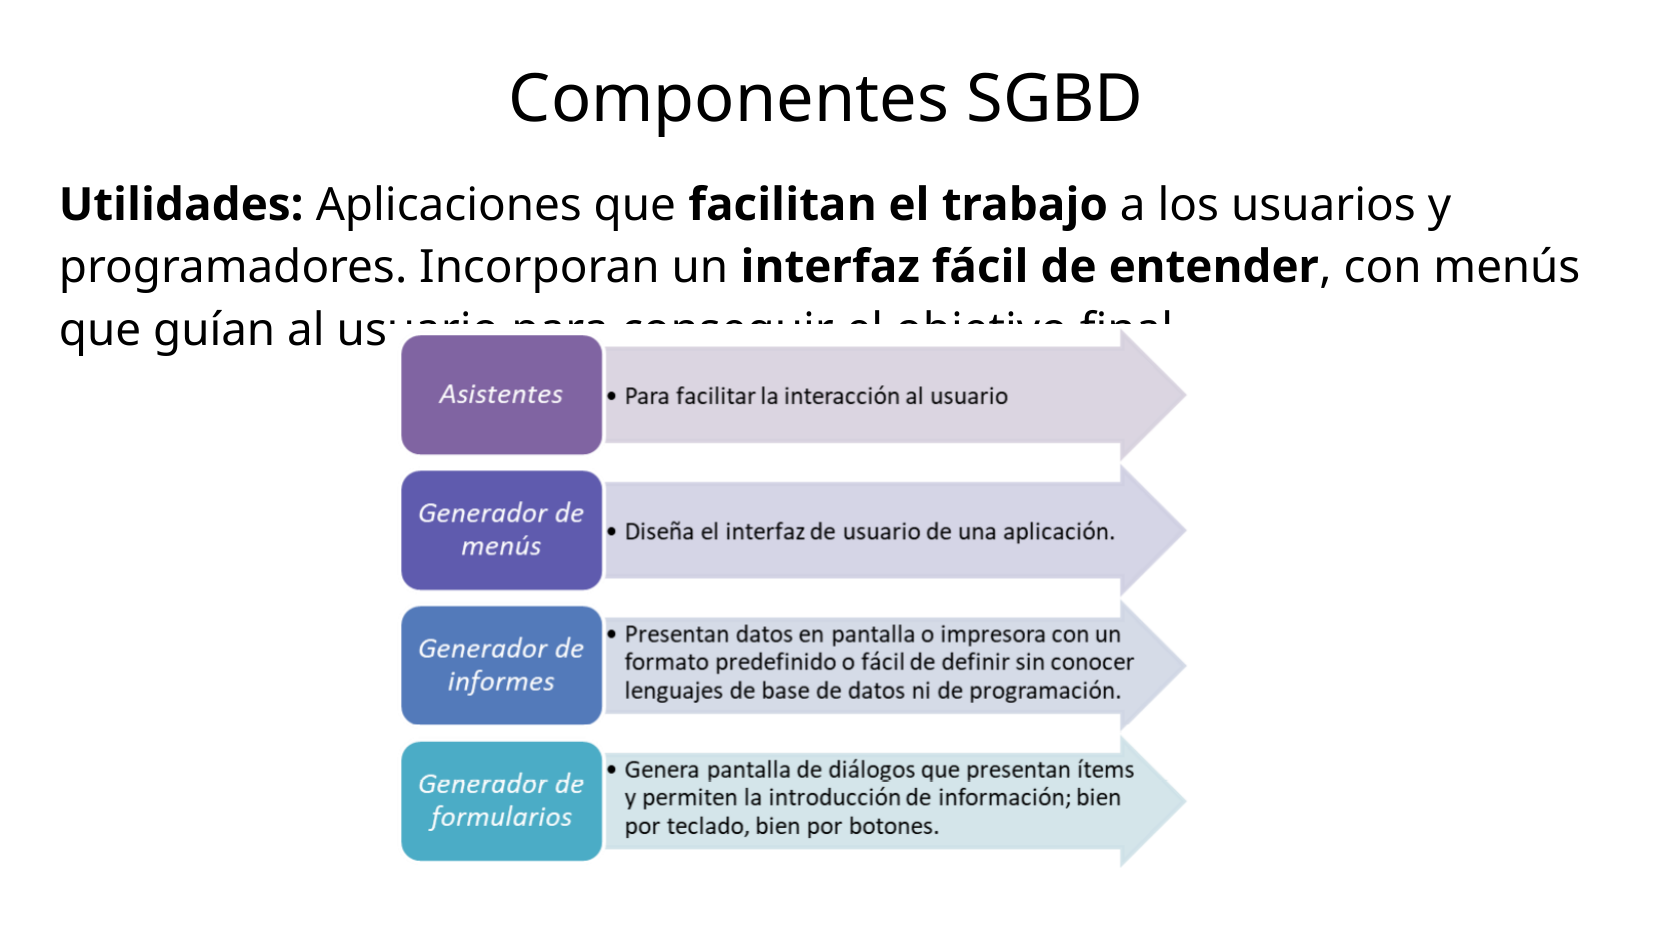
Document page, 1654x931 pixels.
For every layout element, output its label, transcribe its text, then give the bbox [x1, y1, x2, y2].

picture [389, 324, 1217, 875]
title Componentes SGBD [82, 37, 1571, 154]
list Utilidades: Aplicaciones que facilitan el trabajo a los usuarios y programadores. Incorporan un interfaz fácil de entender, con menús que guían al usuario para conseguir el objetivo final. [59, 171, 1583, 821]
